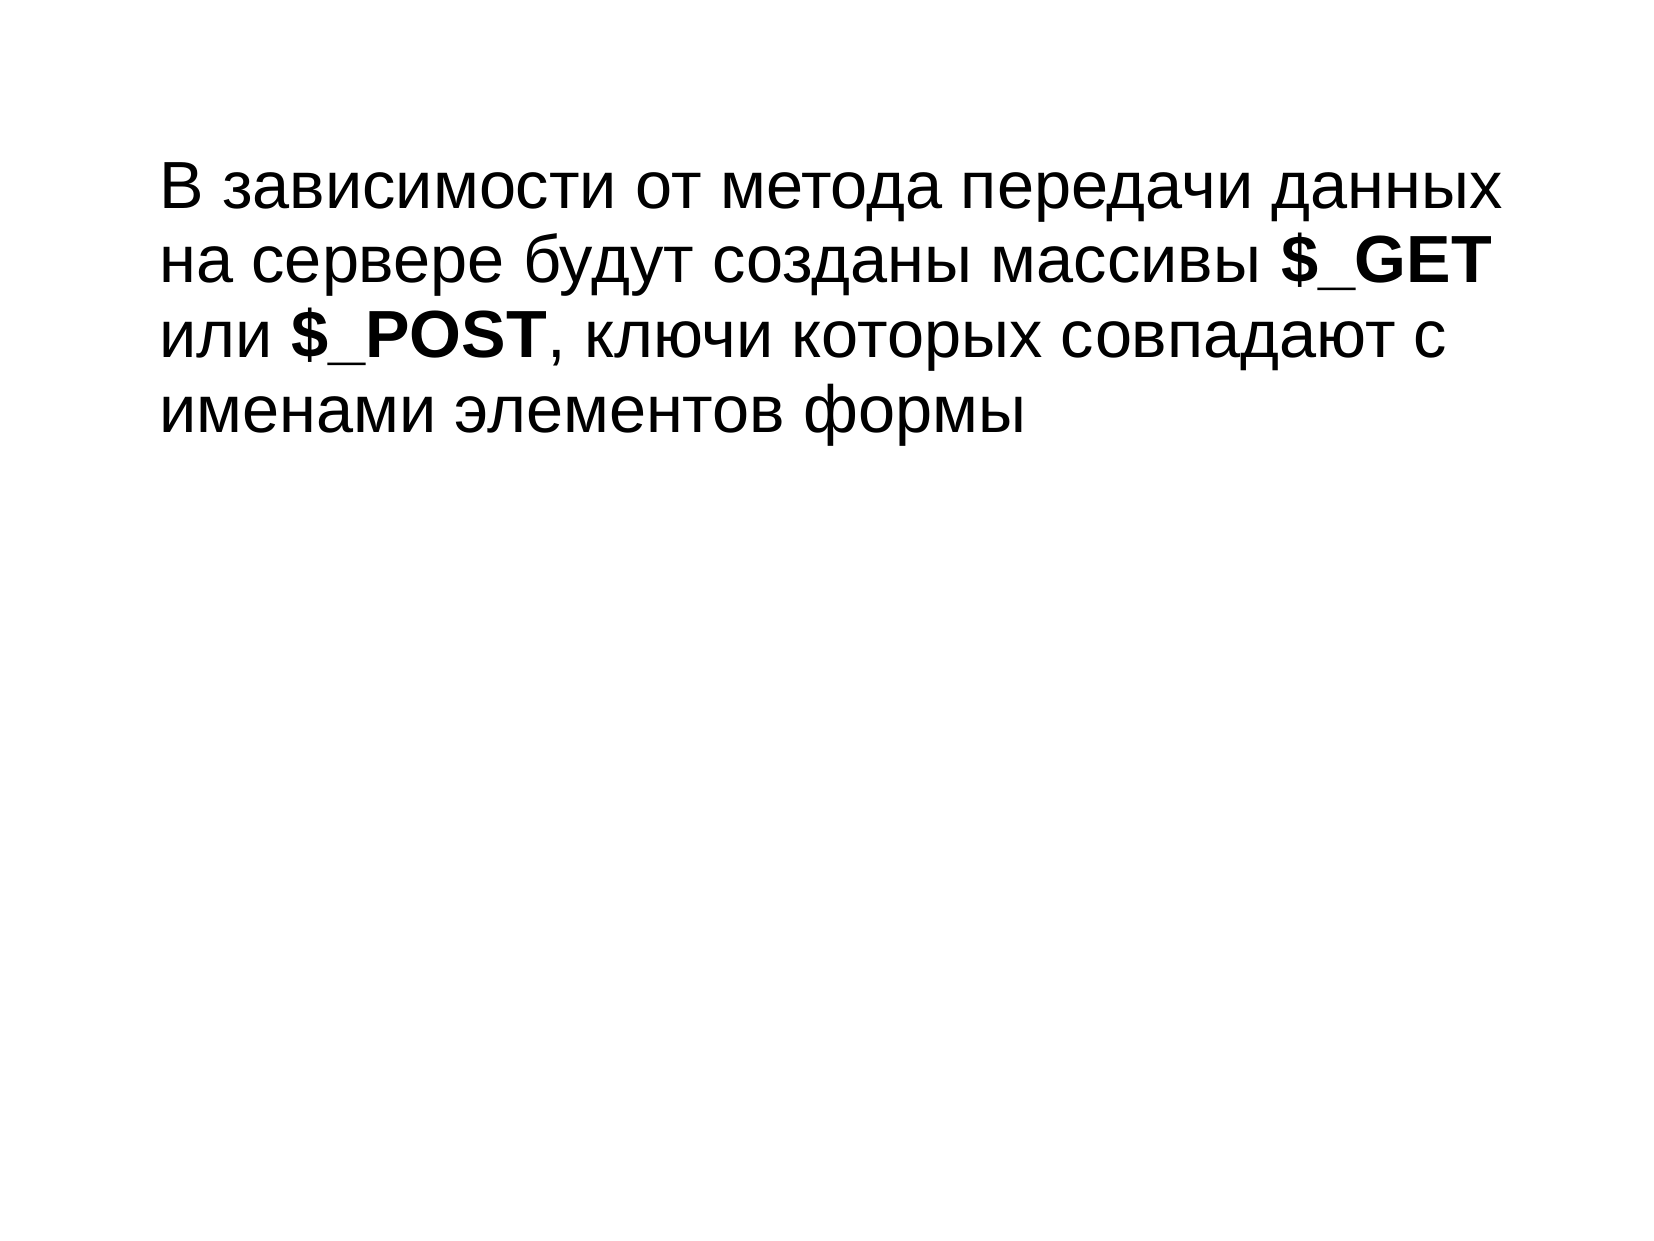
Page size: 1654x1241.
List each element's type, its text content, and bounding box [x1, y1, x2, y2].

list В зависимости от метода передачи данных на сервере будут созданы массивы $_GET или $_POST, ключи которых совпадают с именами элементов формы [88, 147, 1577, 886]
